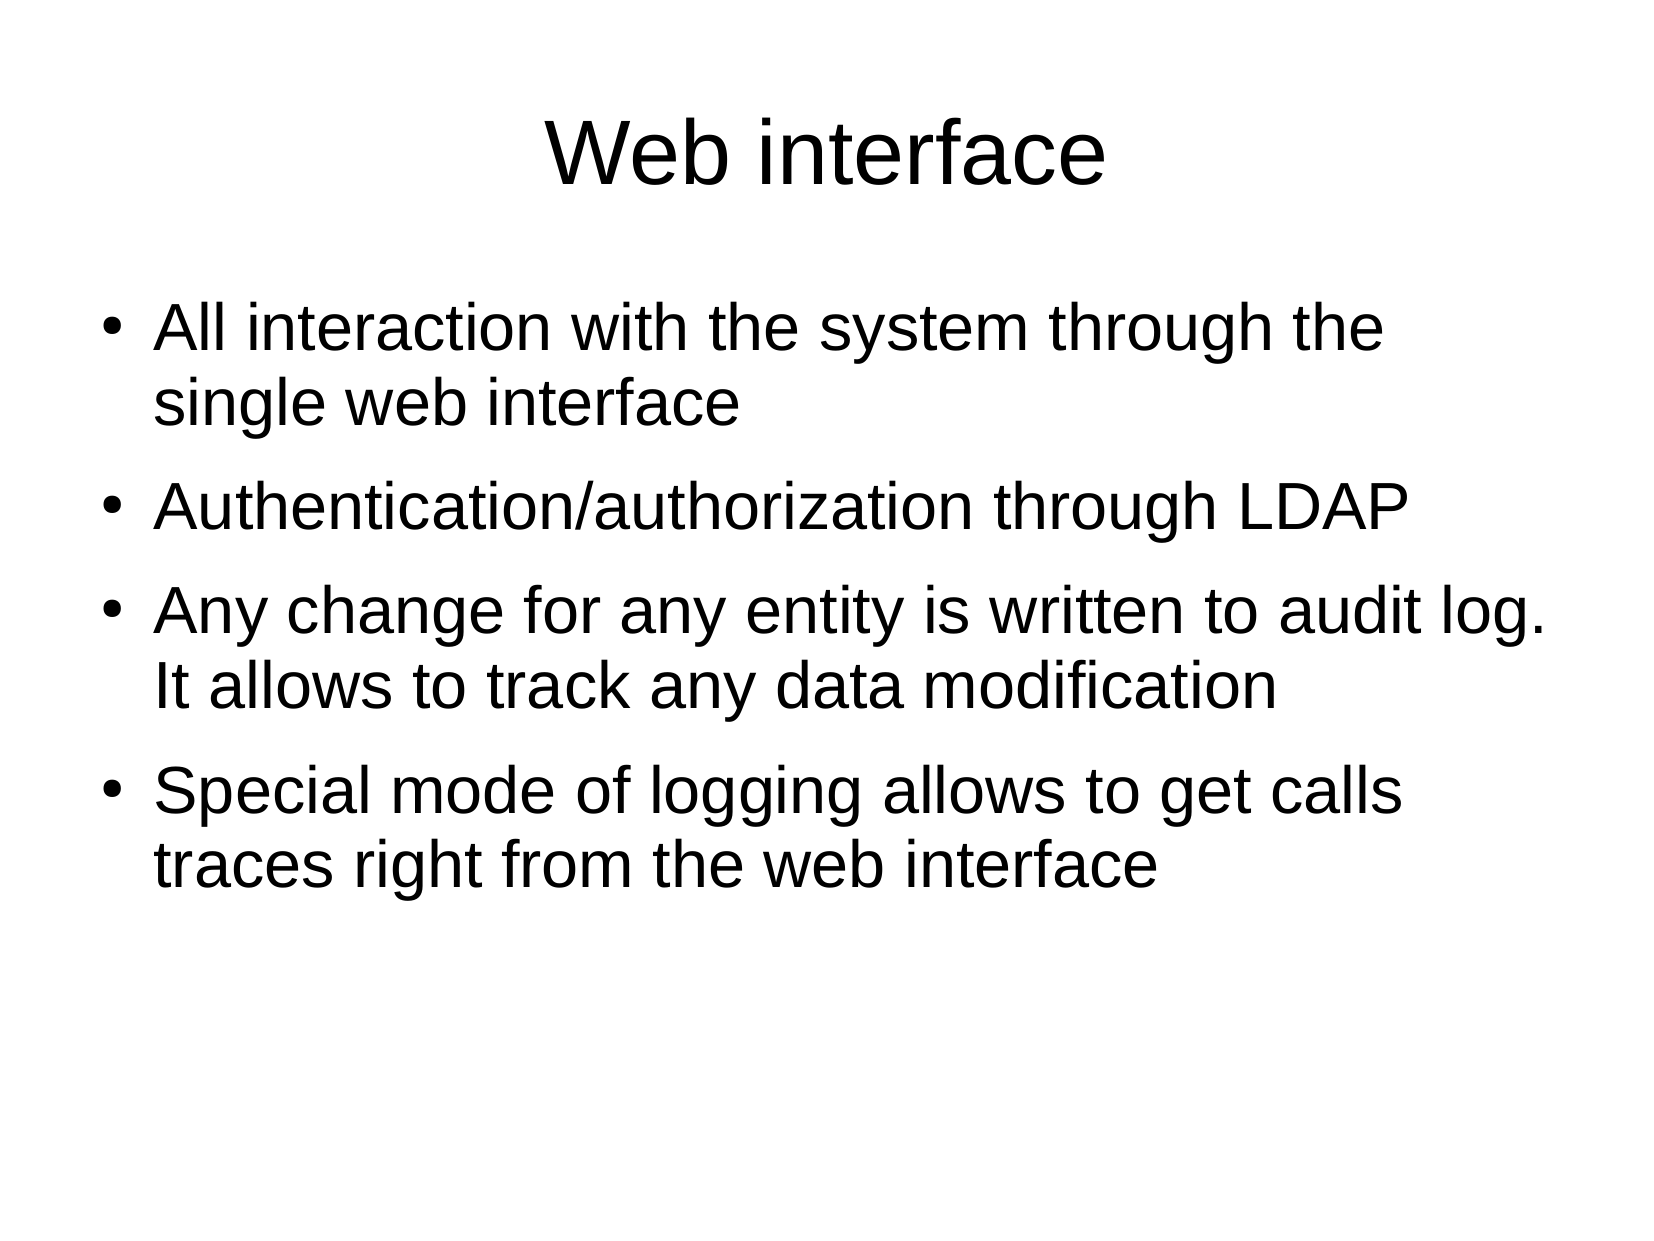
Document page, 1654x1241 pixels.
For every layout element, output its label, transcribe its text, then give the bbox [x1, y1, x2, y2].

title Web interface [82, 49, 1571, 257]
list All interaction with the system through the single web interface Authentication/authorization through LDAP Any change for any entity is written to audit log. It allows to track any data modification Special mode of logging allows to get calls traces right from the web interface [82, 290, 1571, 1010]
